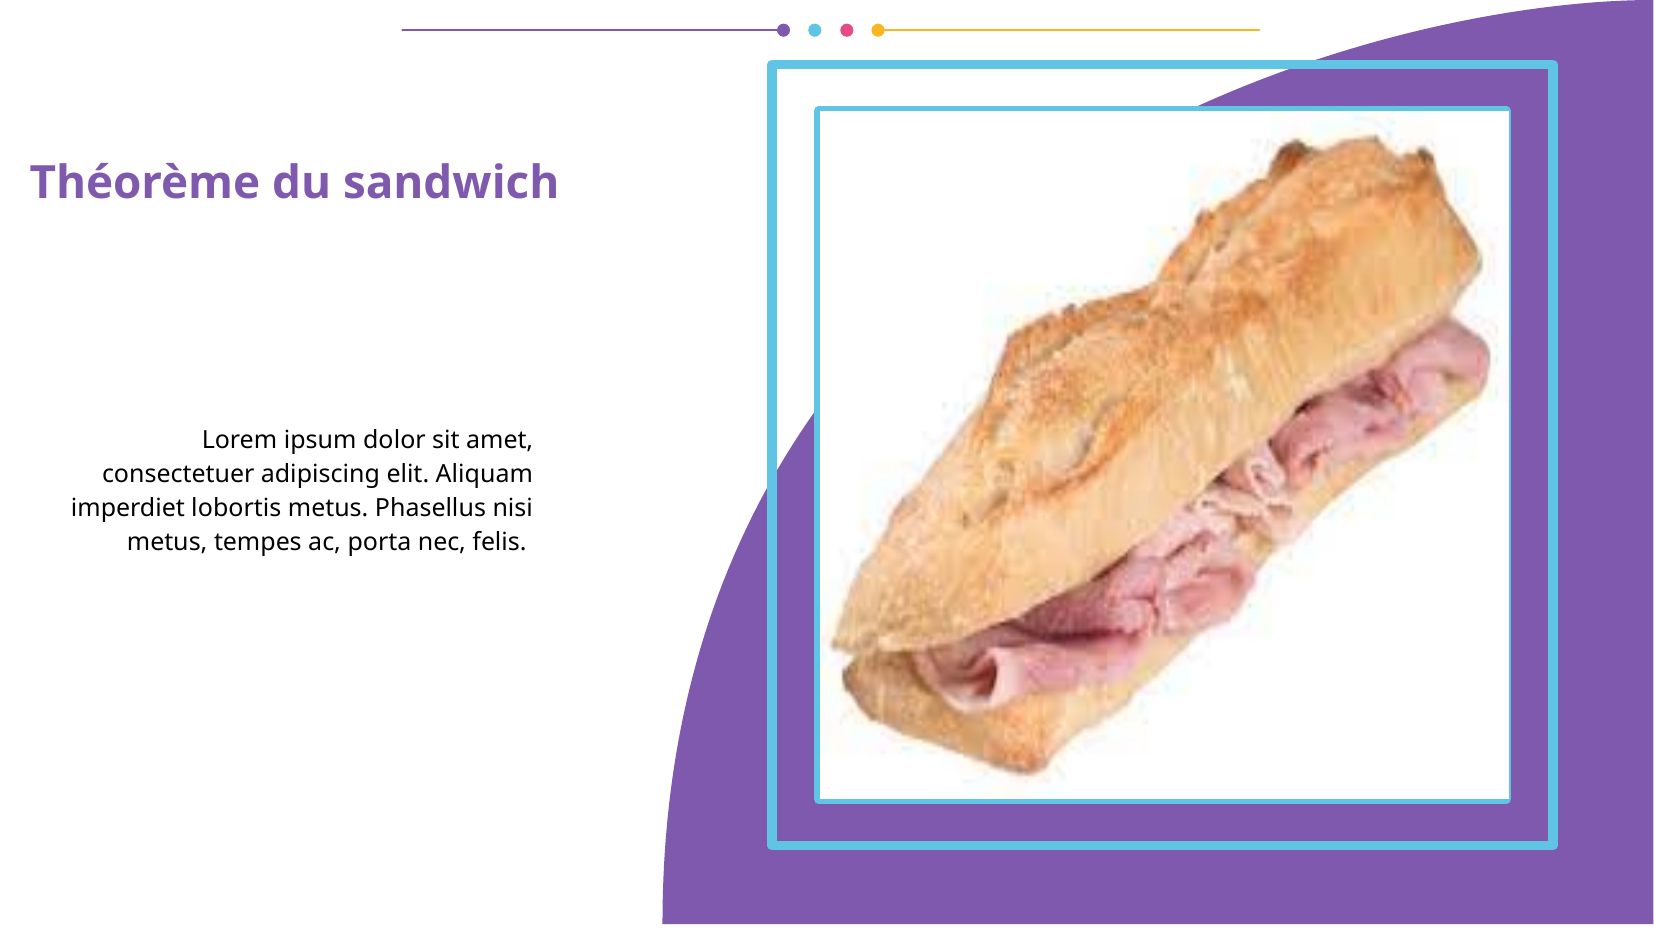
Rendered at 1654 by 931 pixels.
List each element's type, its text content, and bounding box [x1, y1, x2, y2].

title Théorème du sandwich [29, 118, 820, 244]
picture [820, 111, 1509, 799]
title Lorem ipsum dolor sit amet, consectetuer adipiscing elit. Aliquam imperdiet lobortis metus. Phasellus nisi metus, tempes ac, porta nec, felis. [69, 381, 534, 565]
